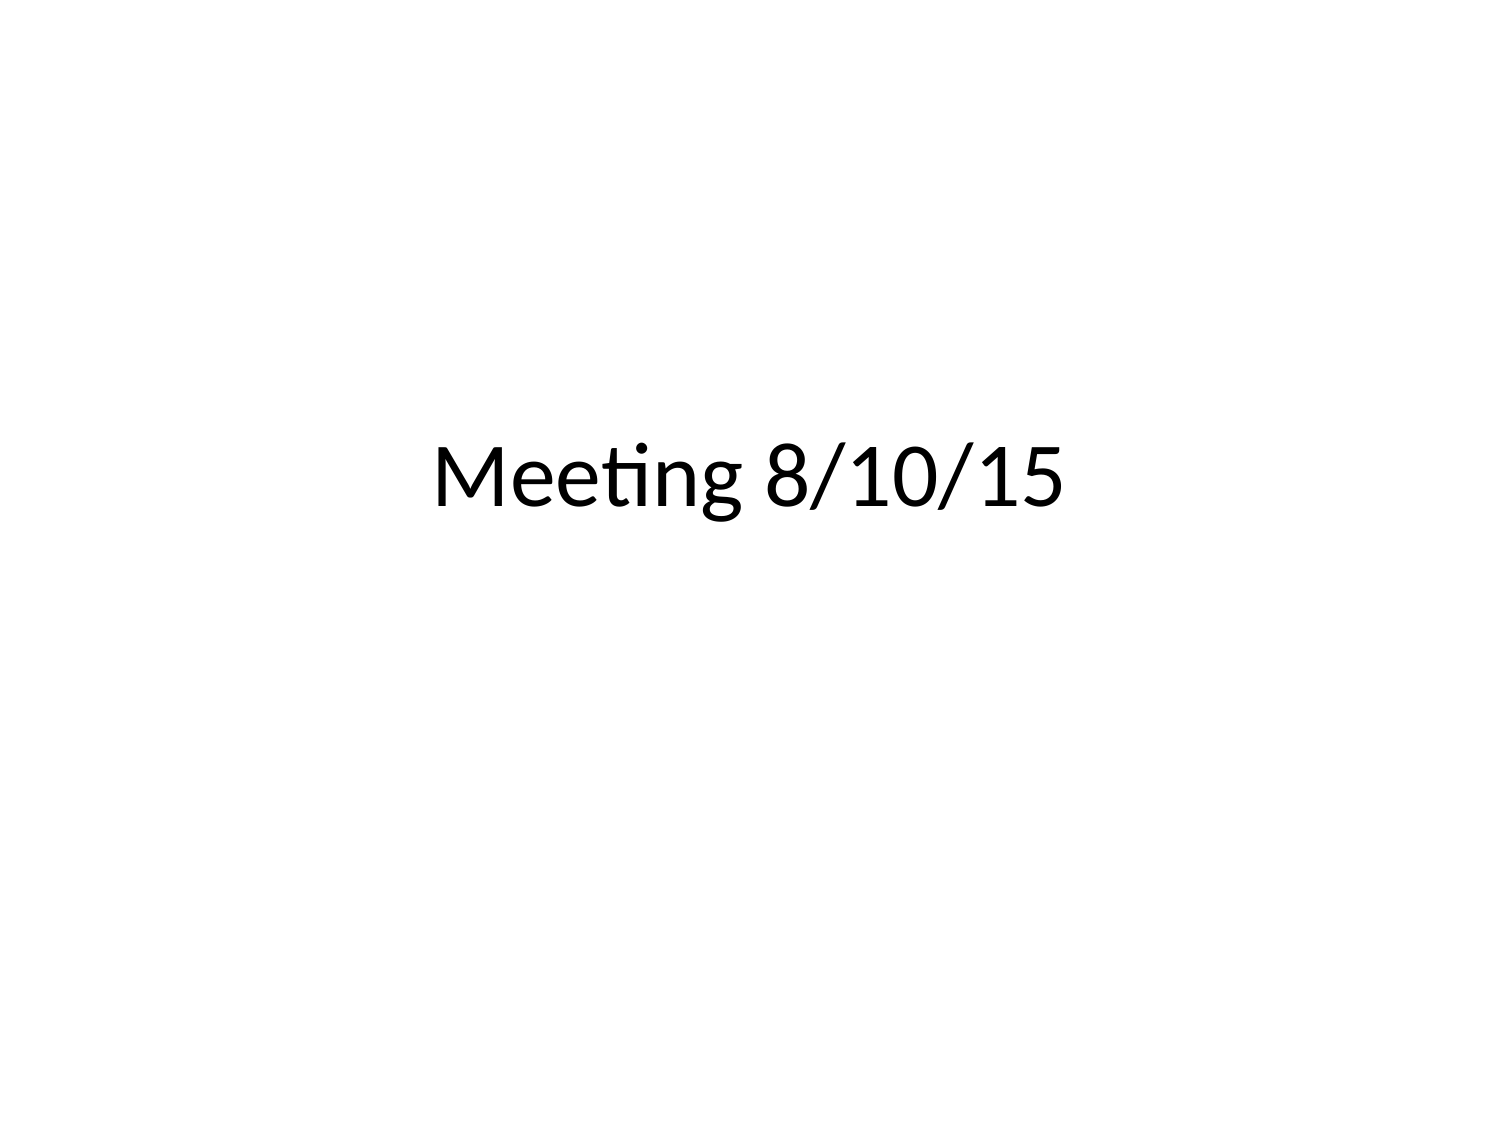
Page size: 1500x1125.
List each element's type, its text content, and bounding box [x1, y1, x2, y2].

title Meeting 8/10/15 [112, 349, 1388, 591]
